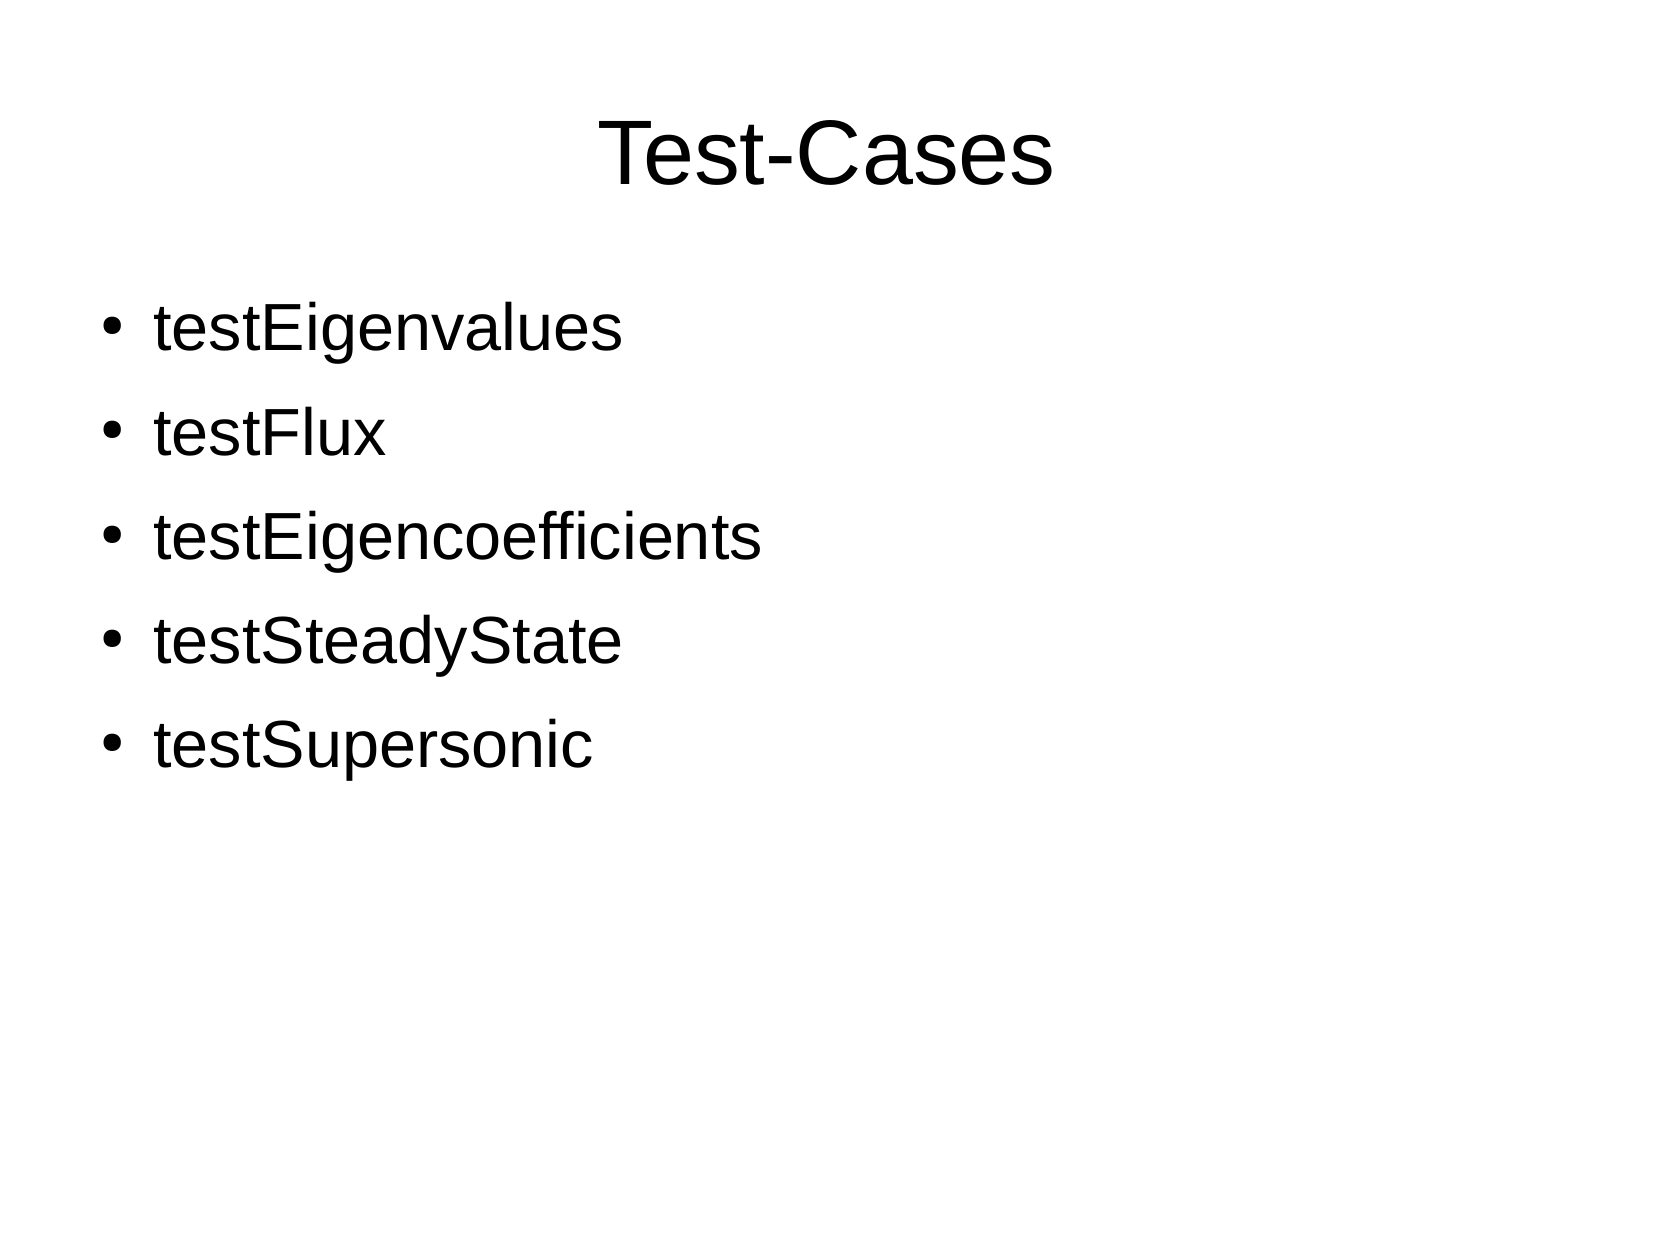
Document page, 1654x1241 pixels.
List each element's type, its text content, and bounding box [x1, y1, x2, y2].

list testEigenvalues testFlux testEigencoefficients testSteadyState testSupersonic [82, 290, 1571, 1010]
title Test-Cases [82, 49, 1571, 257]
